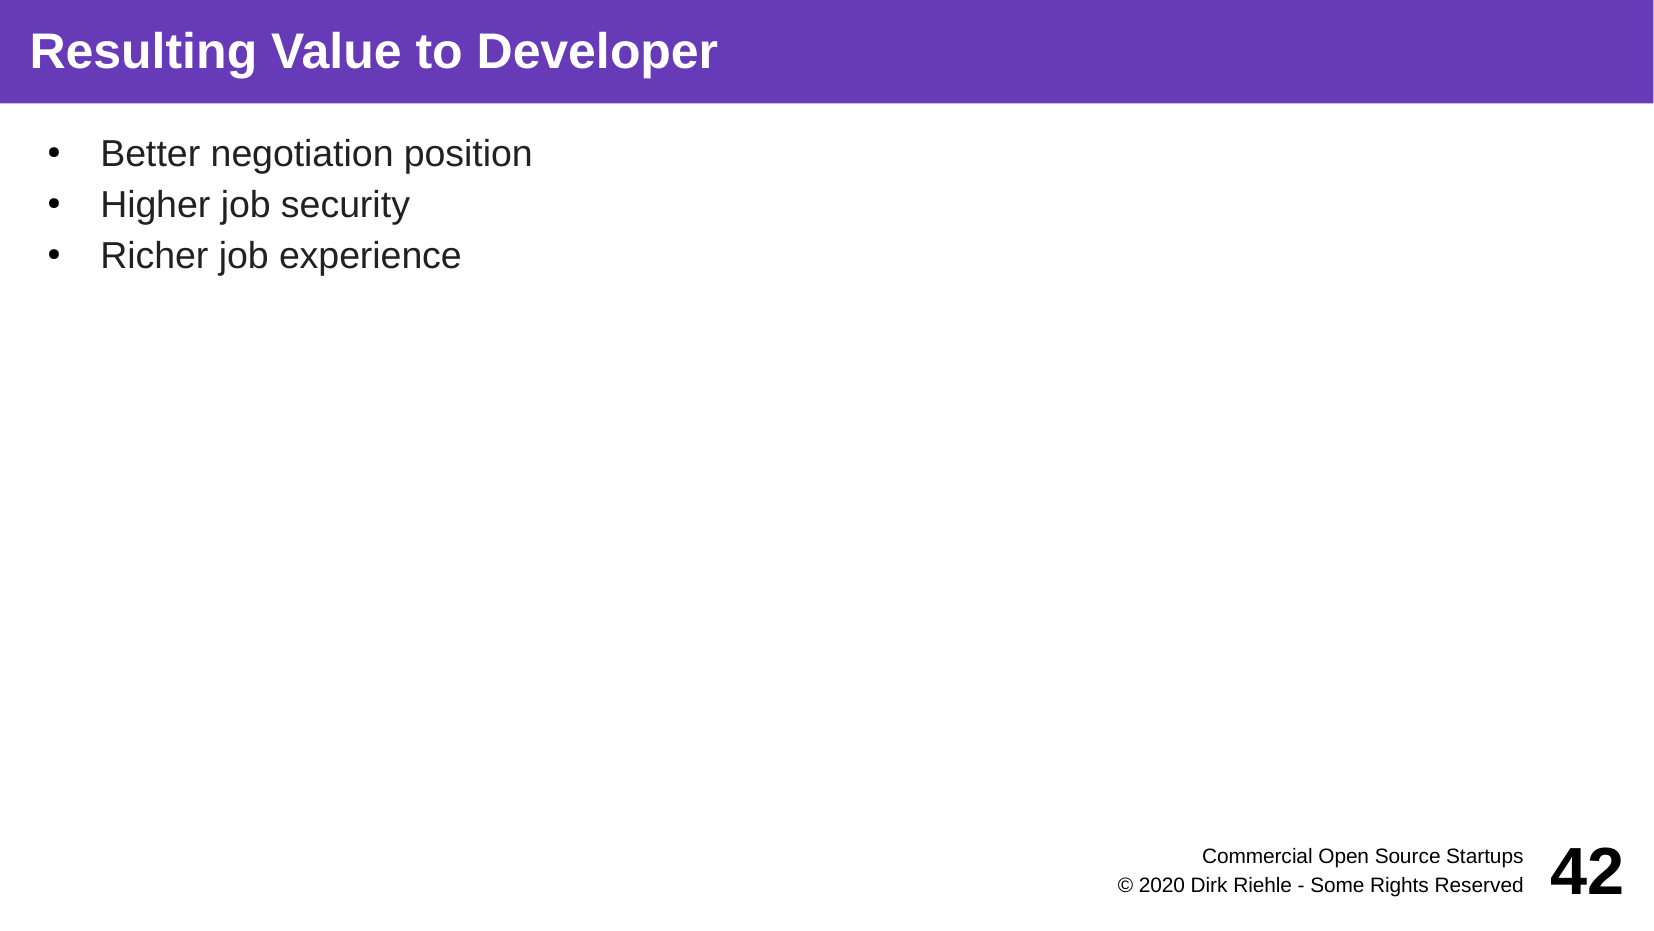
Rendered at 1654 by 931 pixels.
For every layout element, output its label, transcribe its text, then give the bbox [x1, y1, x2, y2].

title Resulting Value to Developer [0, 0, 1654, 104]
list Better negotiation position Higher job security Richer job experience [29, 132, 1625, 813]
